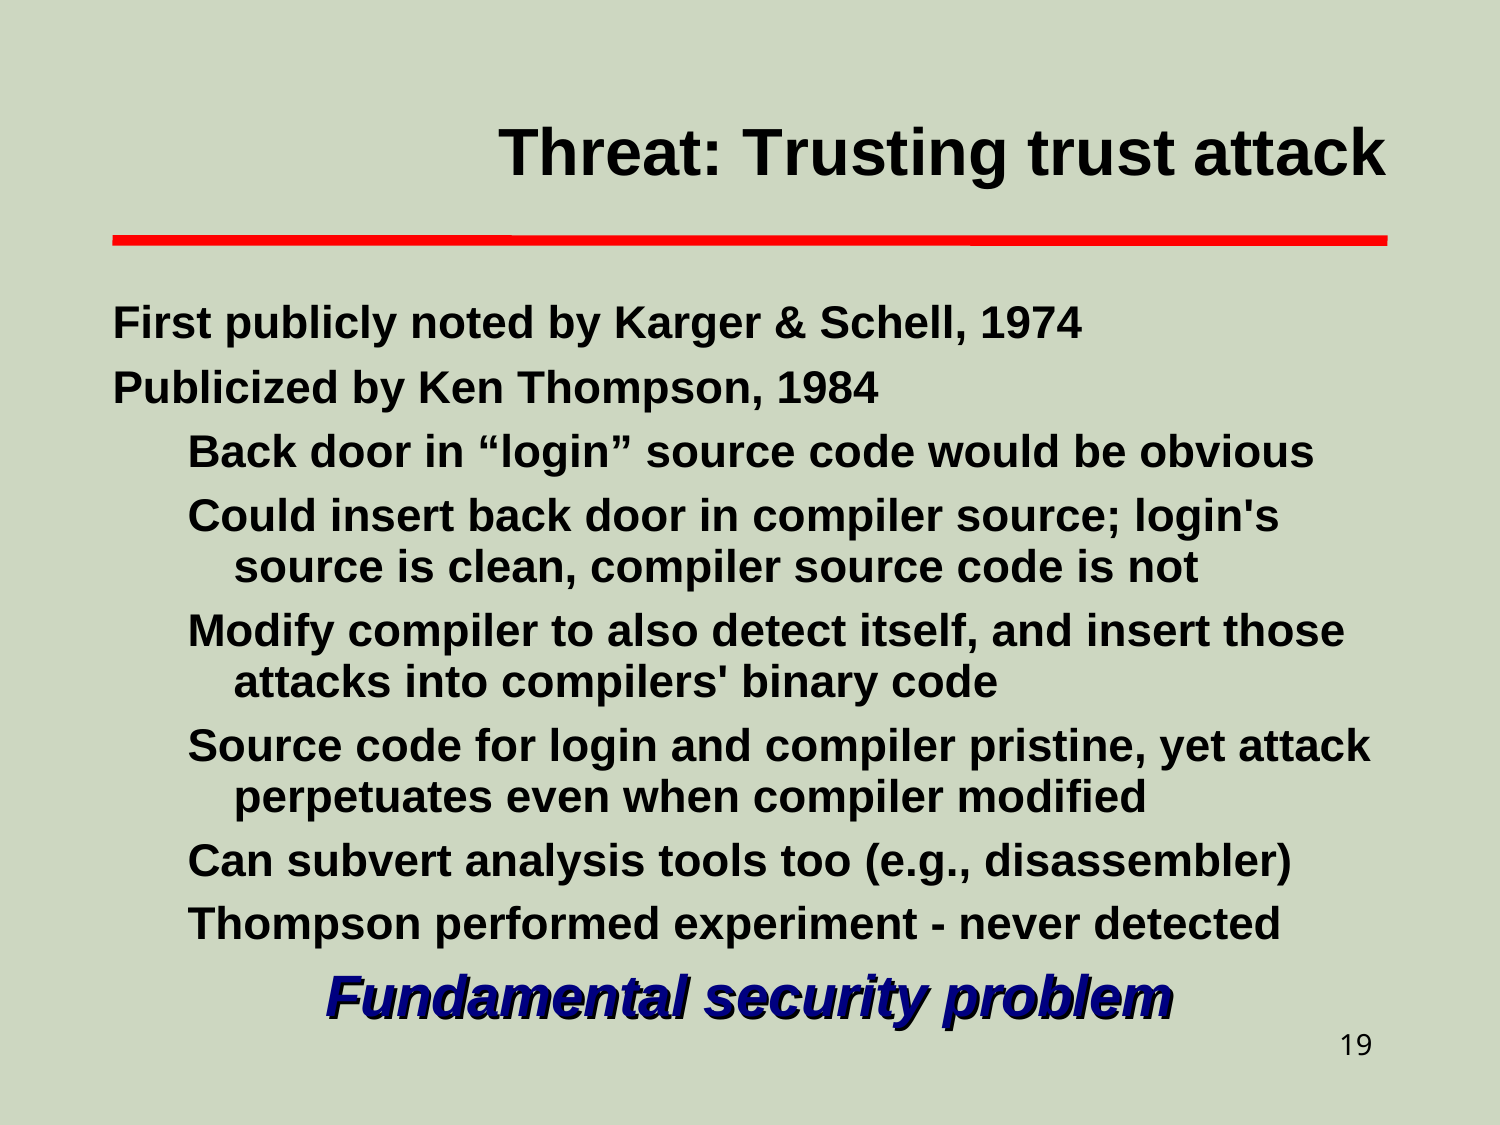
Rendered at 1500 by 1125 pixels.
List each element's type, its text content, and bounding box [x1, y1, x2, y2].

title Threat: Trusting trust attack [125, 117, 1388, 192]
list First publicly noted by Karger & Schell, 1974 Publicized by Ken Thompson, 1984 Back door in “login” source code would be obvious Could insert back door in compiler source; login's source is clean, compiler source code is not Modify compiler to also detect itself, and insert those attacks into compilers' binary code Source code for login and compiler pristine, yet attack perpetuates even when compiler modified Can subvert analysis tools too (e.g., disassembler) Thompson performed experiment - never detected Fundamental security problem [112, 299, 1388, 1075]
